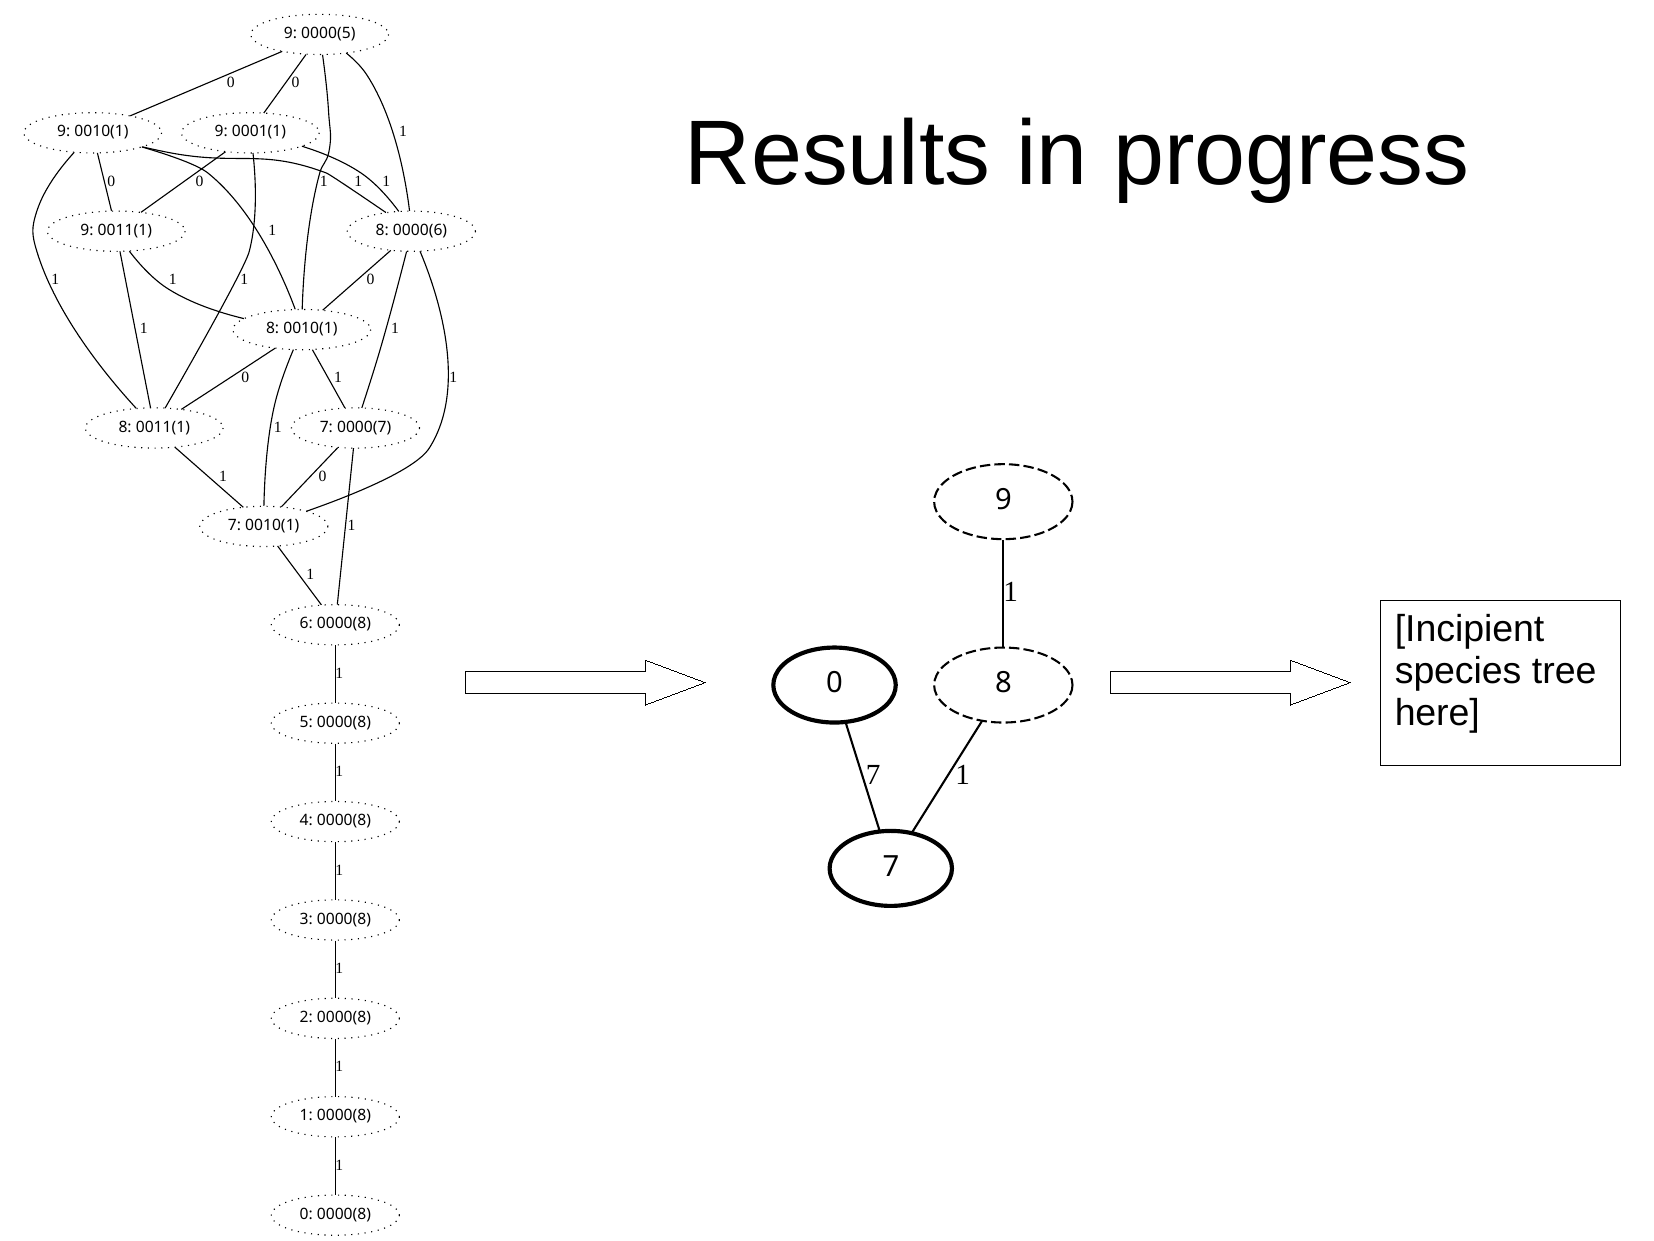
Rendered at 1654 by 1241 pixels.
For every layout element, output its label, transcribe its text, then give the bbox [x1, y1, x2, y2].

text_box [1110, 660, 1351, 706]
picture [19, 9, 481, 1241]
text_box [Incipient species tree here] [1380, 600, 1621, 766]
picture [765, 455, 1082, 916]
title Results in progress [585, 49, 1571, 257]
text_box [465, 660, 706, 706]
